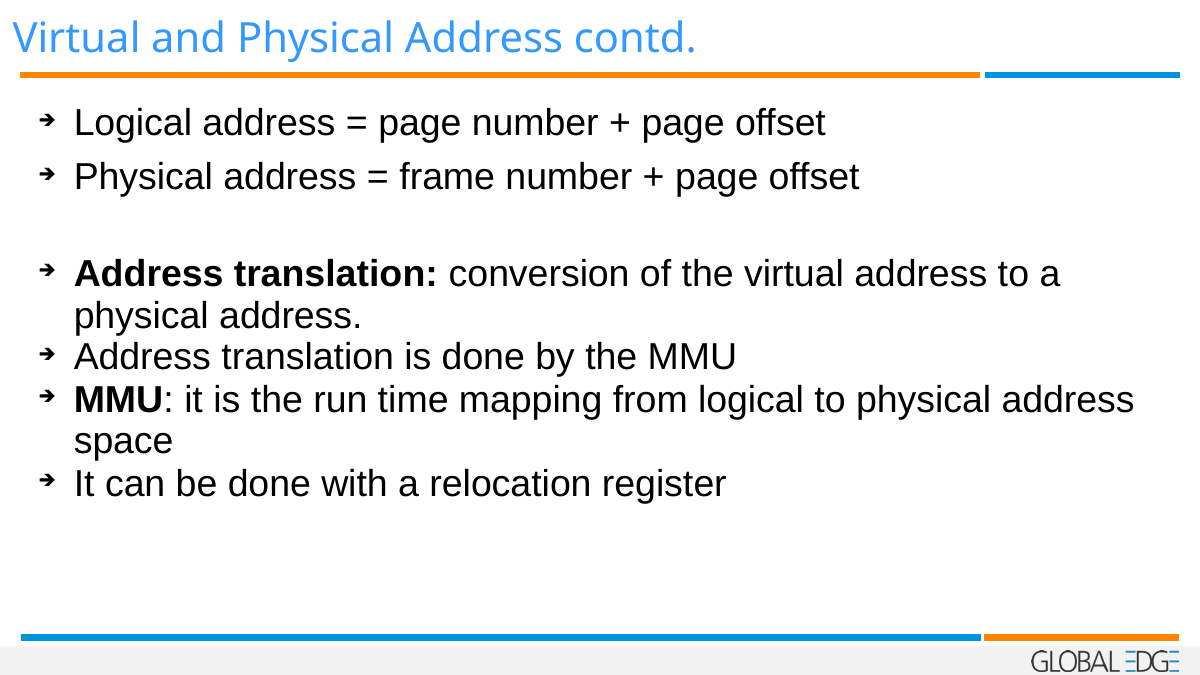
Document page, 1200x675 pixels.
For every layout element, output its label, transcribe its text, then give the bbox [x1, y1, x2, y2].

text_box Logical address = page number + page offset Physical address = frame number + page offset Address translation: conversion of the virtual address to a physical address. Address translation is done by the MMU MMU: it is the run time mapping from logical to physical address space It can be done with a relocation register [23, 94, 1170, 675]
picture [1170, 650, 1179, 672]
title Virtual and Physical Address contd. [12, 9, 1088, 63]
